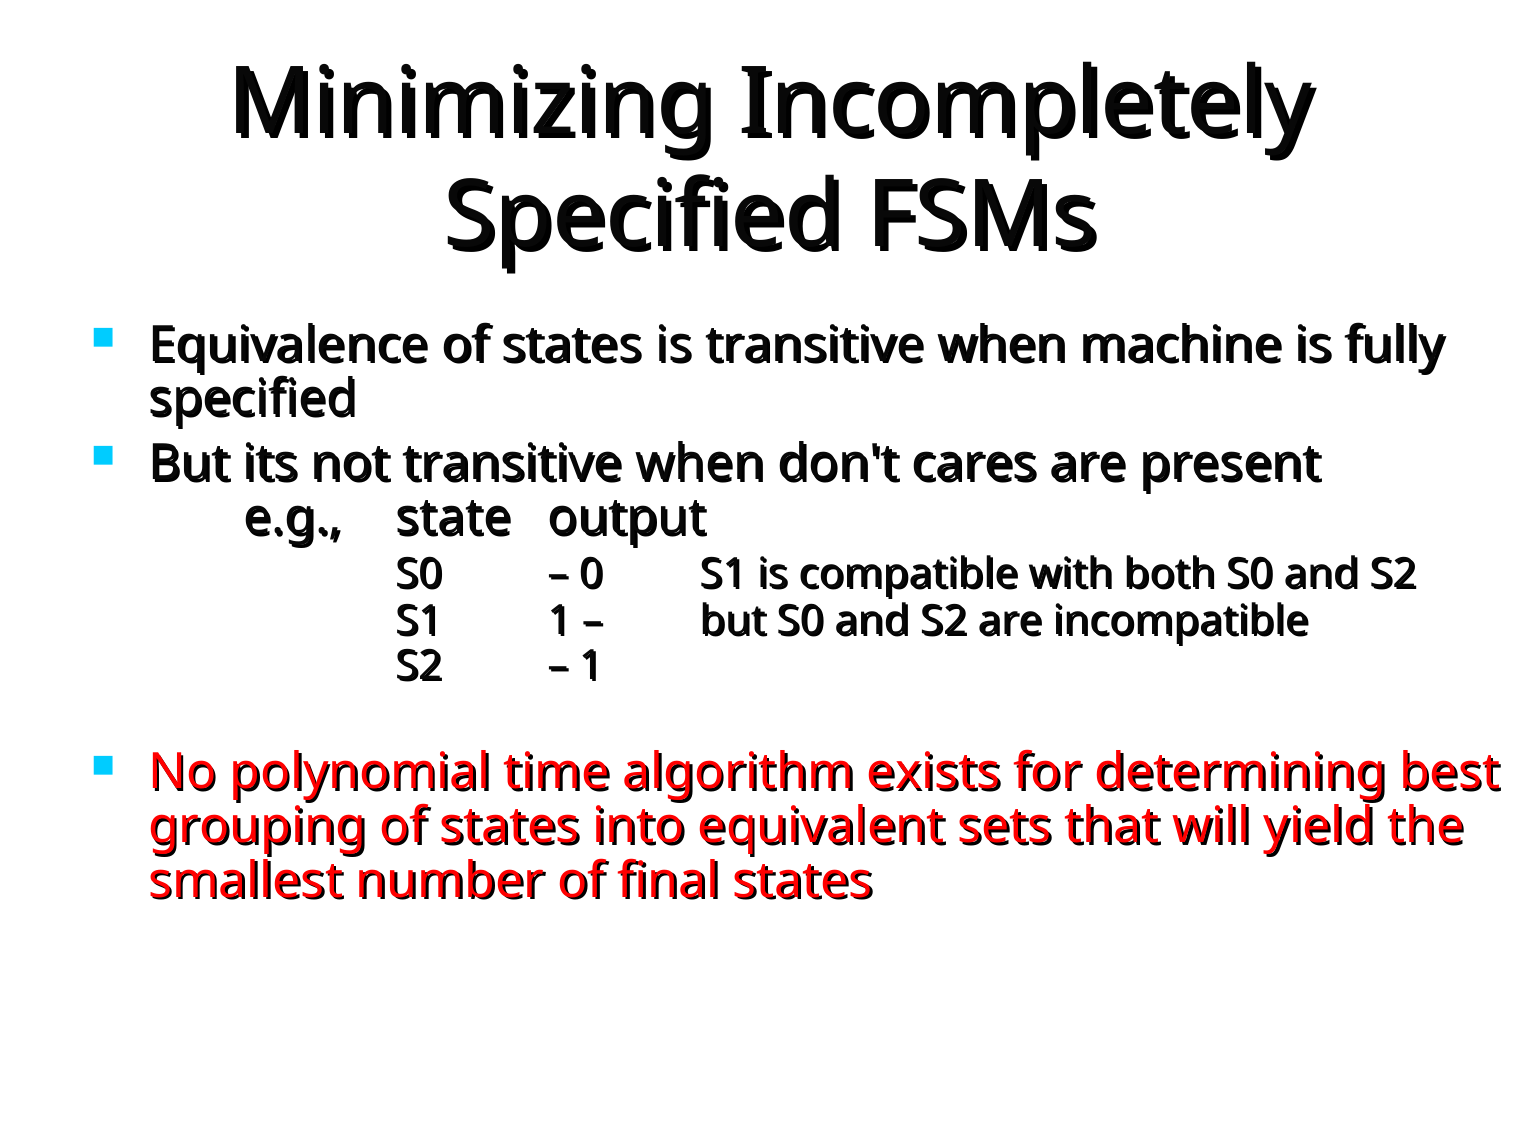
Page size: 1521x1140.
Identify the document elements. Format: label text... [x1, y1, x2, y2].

list Equivalence of states is transitive when machine is fully specified But its not transitive when don't cares are present e.g., state output S0 – 0 S1 is compatible with both S0 and S2 S1 1 – but S0 and S2 are incompatible S2 – 1 No polynomial time algorithm exists for determining best grouping of states into equivalent sets that will yield the smallest number of final states [76, 310, 1521, 1044]
title Minimizing Incompletely Specified FSMs [67, 82, 1472, 222]
